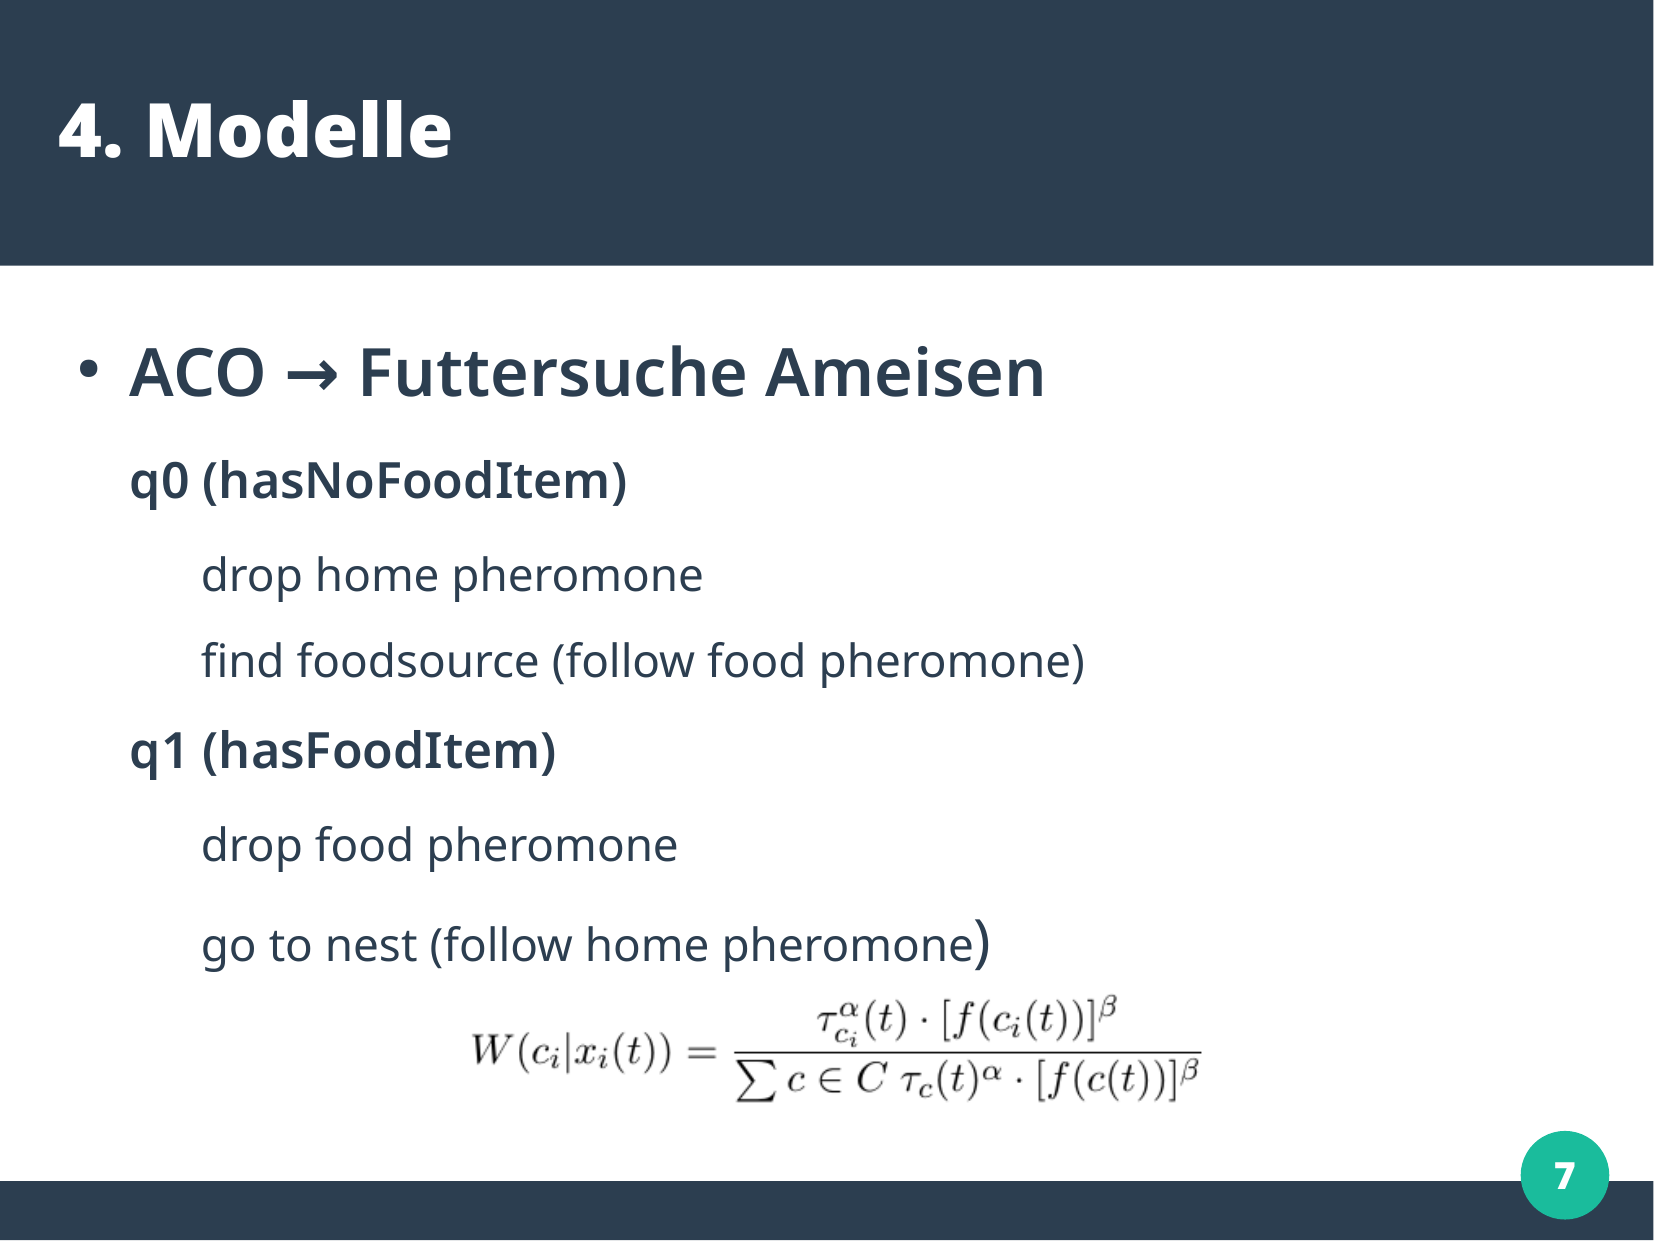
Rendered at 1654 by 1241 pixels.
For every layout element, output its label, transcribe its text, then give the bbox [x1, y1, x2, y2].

picture [448, 979, 1288, 1123]
list ACO → Futtersuche Ameisen q0 (hasNoFoodItem) drop home pheromone find foodsource (follow food pheromone) q1 (hasFoodItem) drop food pheromone go to nest (follow home pheromone) [59, 324, 1595, 1152]
title 4. Modelle [59, 49, 1595, 207]
